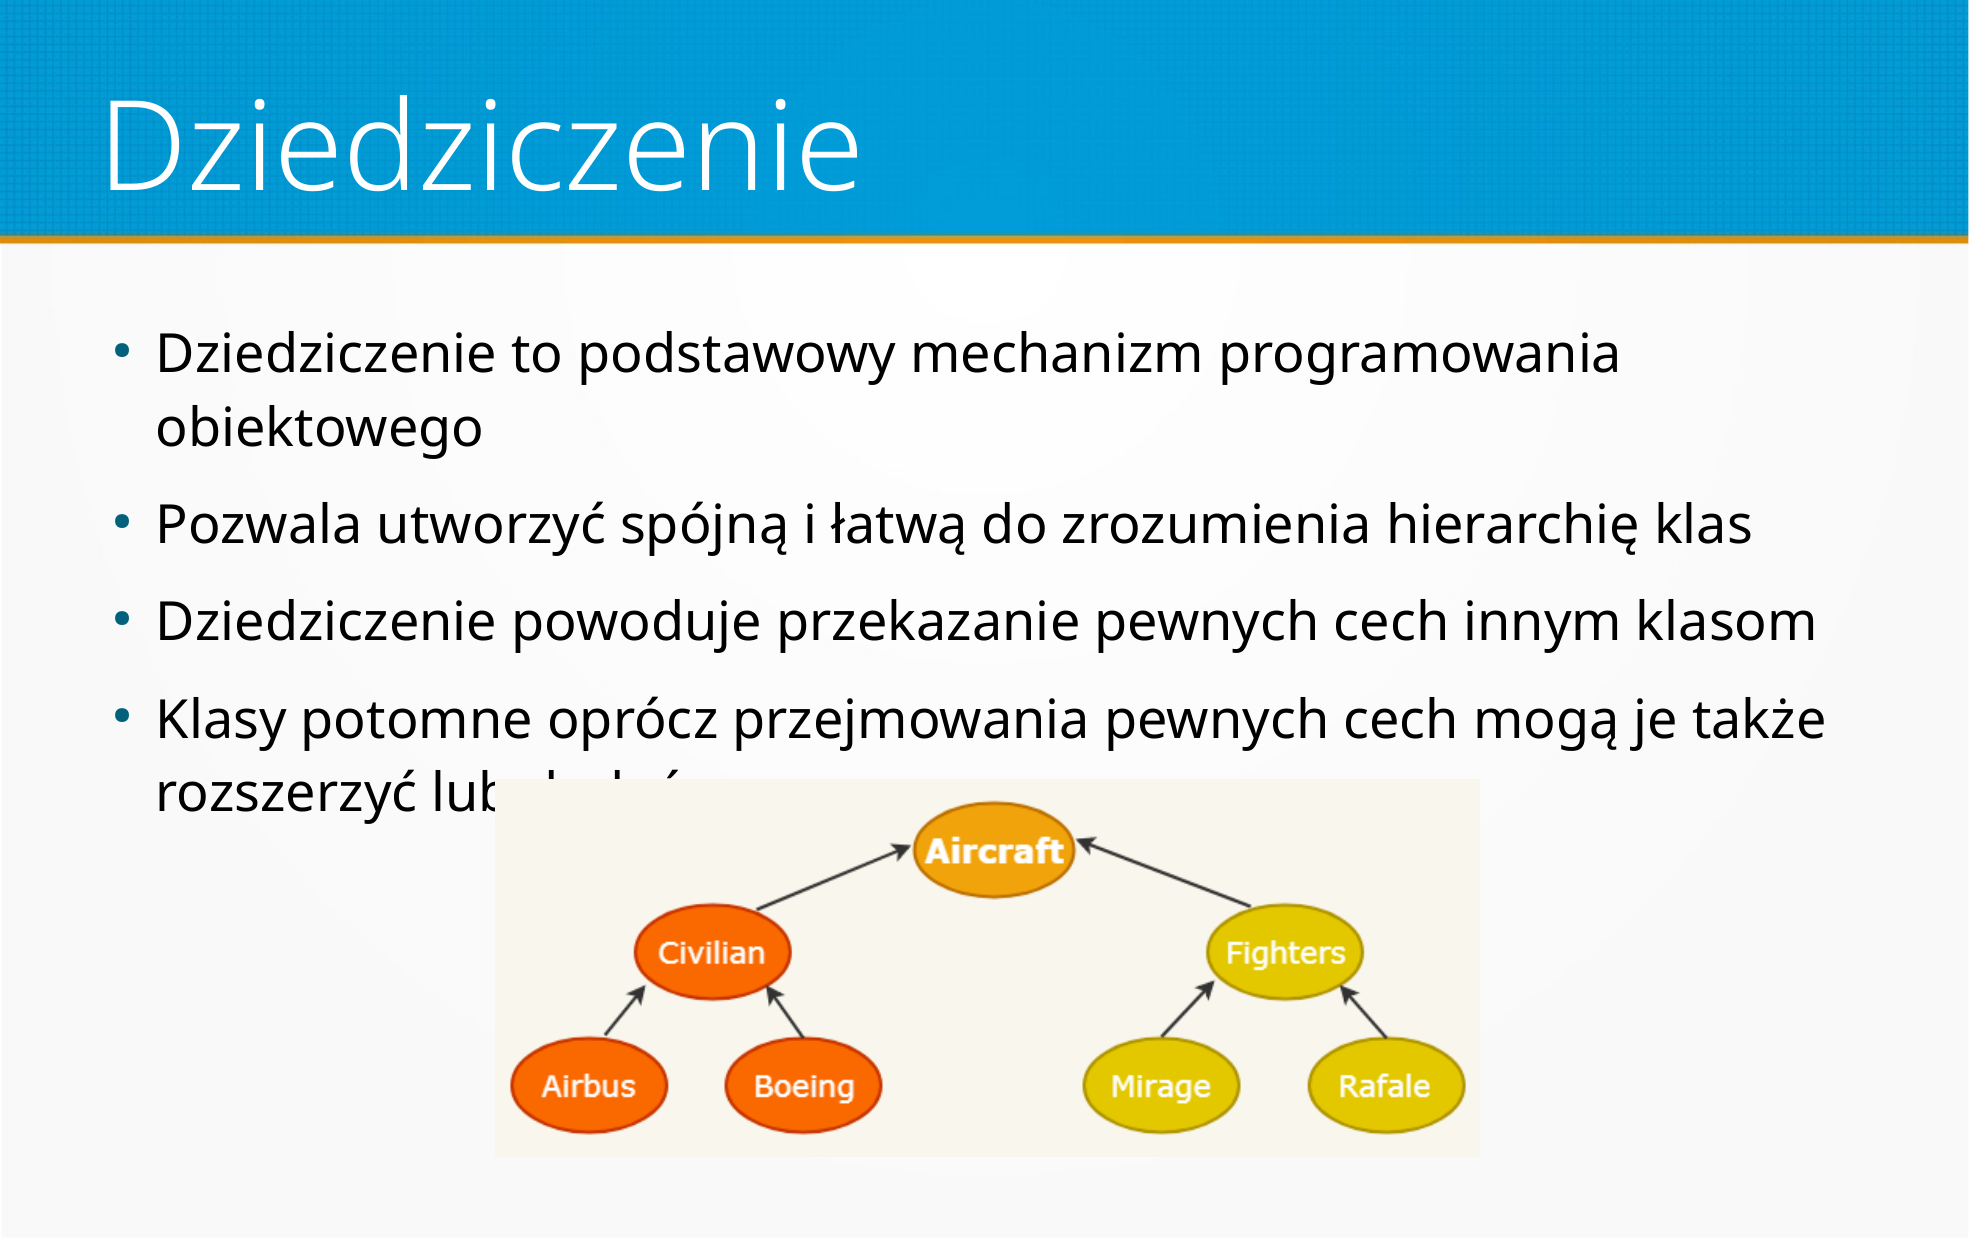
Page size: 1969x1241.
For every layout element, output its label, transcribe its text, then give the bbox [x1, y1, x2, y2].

list Dziedziczenie to podstawowy mechanizm programowania obiektowego Pozwala utworzyć spójną i łatwą do zrozumienia hierarchię klas Dziedziczenie powoduje przekazanie pewnych cech innym klasom Klasy potomne oprócz przejmowania pewnych cech mogą je także rozszerzyć lub dodać nowe [98, 315, 1861, 841]
picture [0, 233, 1969, 1241]
title Dziedziczenie [98, 19, 1870, 227]
